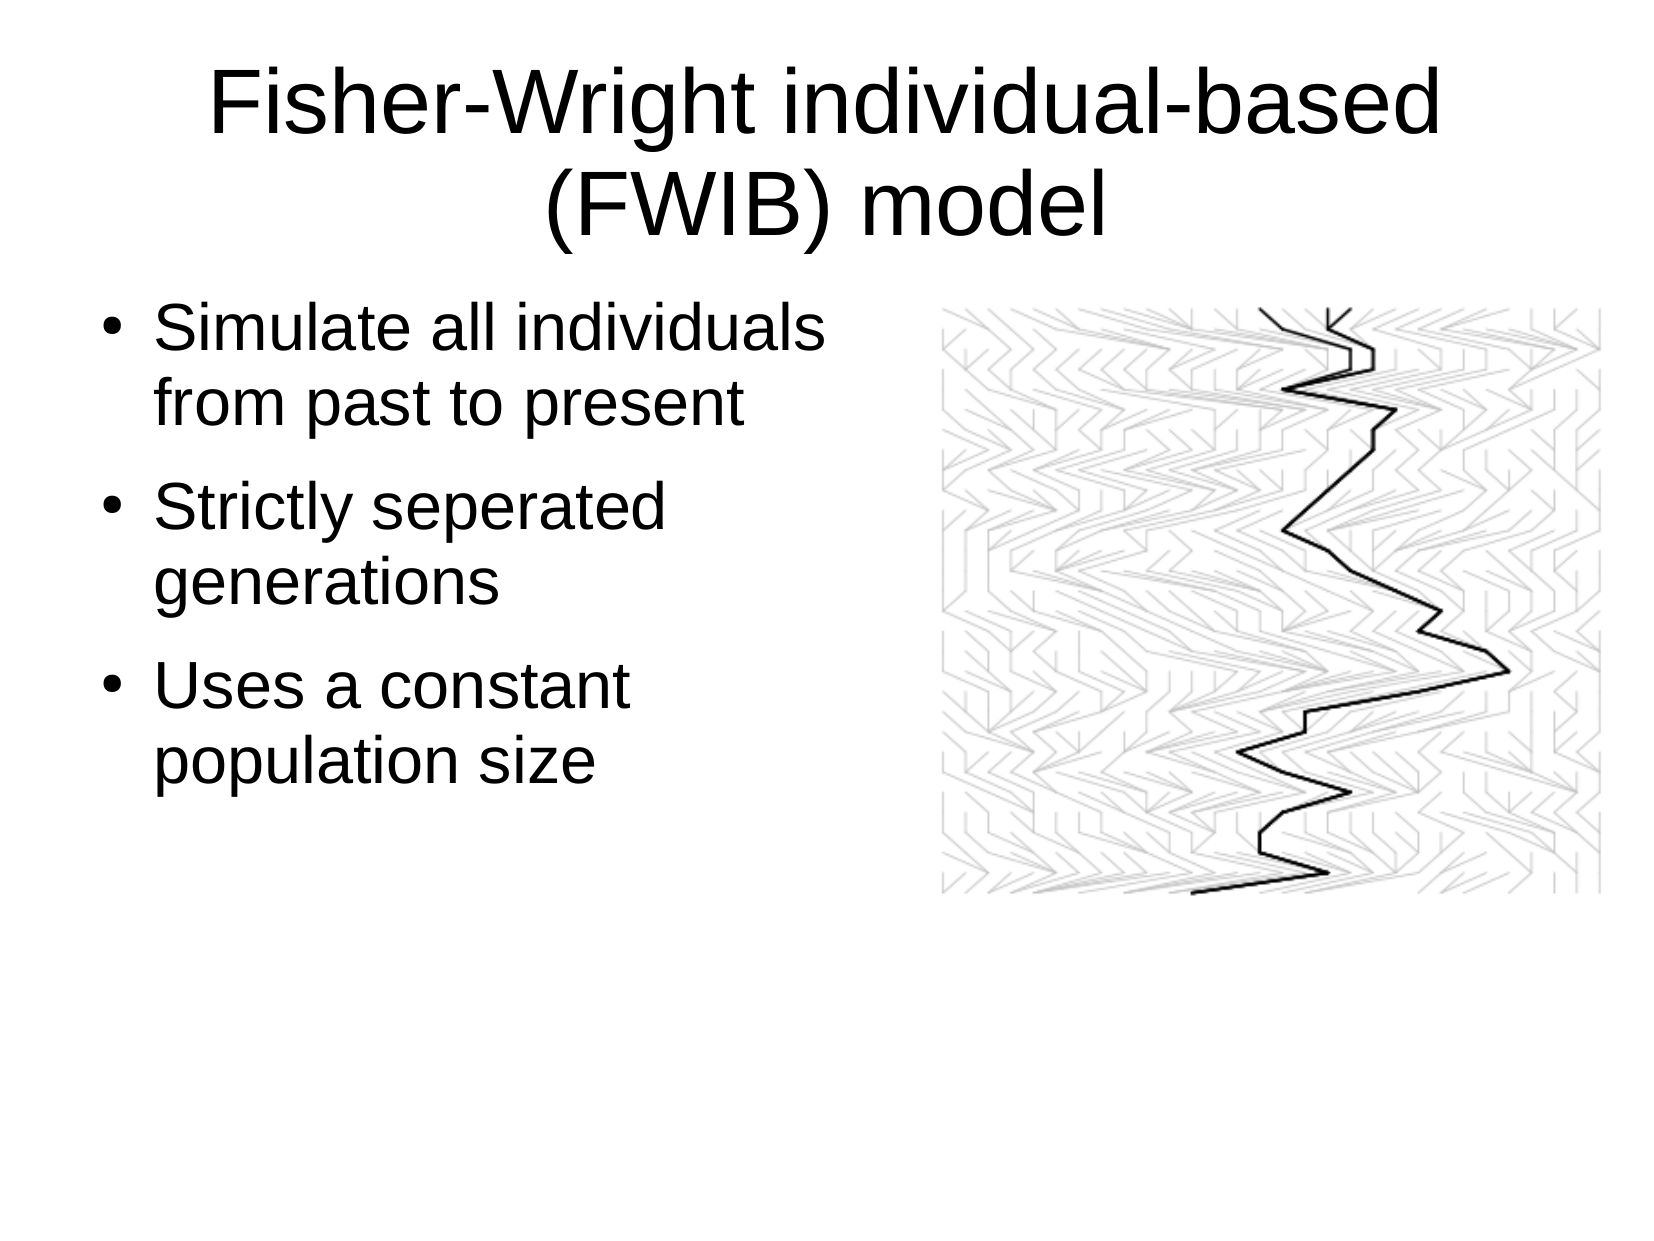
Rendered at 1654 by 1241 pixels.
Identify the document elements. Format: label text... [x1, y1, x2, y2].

title Fisher-Wright individual-based (FWIB) model [82, 49, 1571, 257]
picture [810, 179, 1654, 1051]
list Simulate all individuals from past to present Strictly seperated generations Uses a constant population size [82, 290, 916, 1010]
